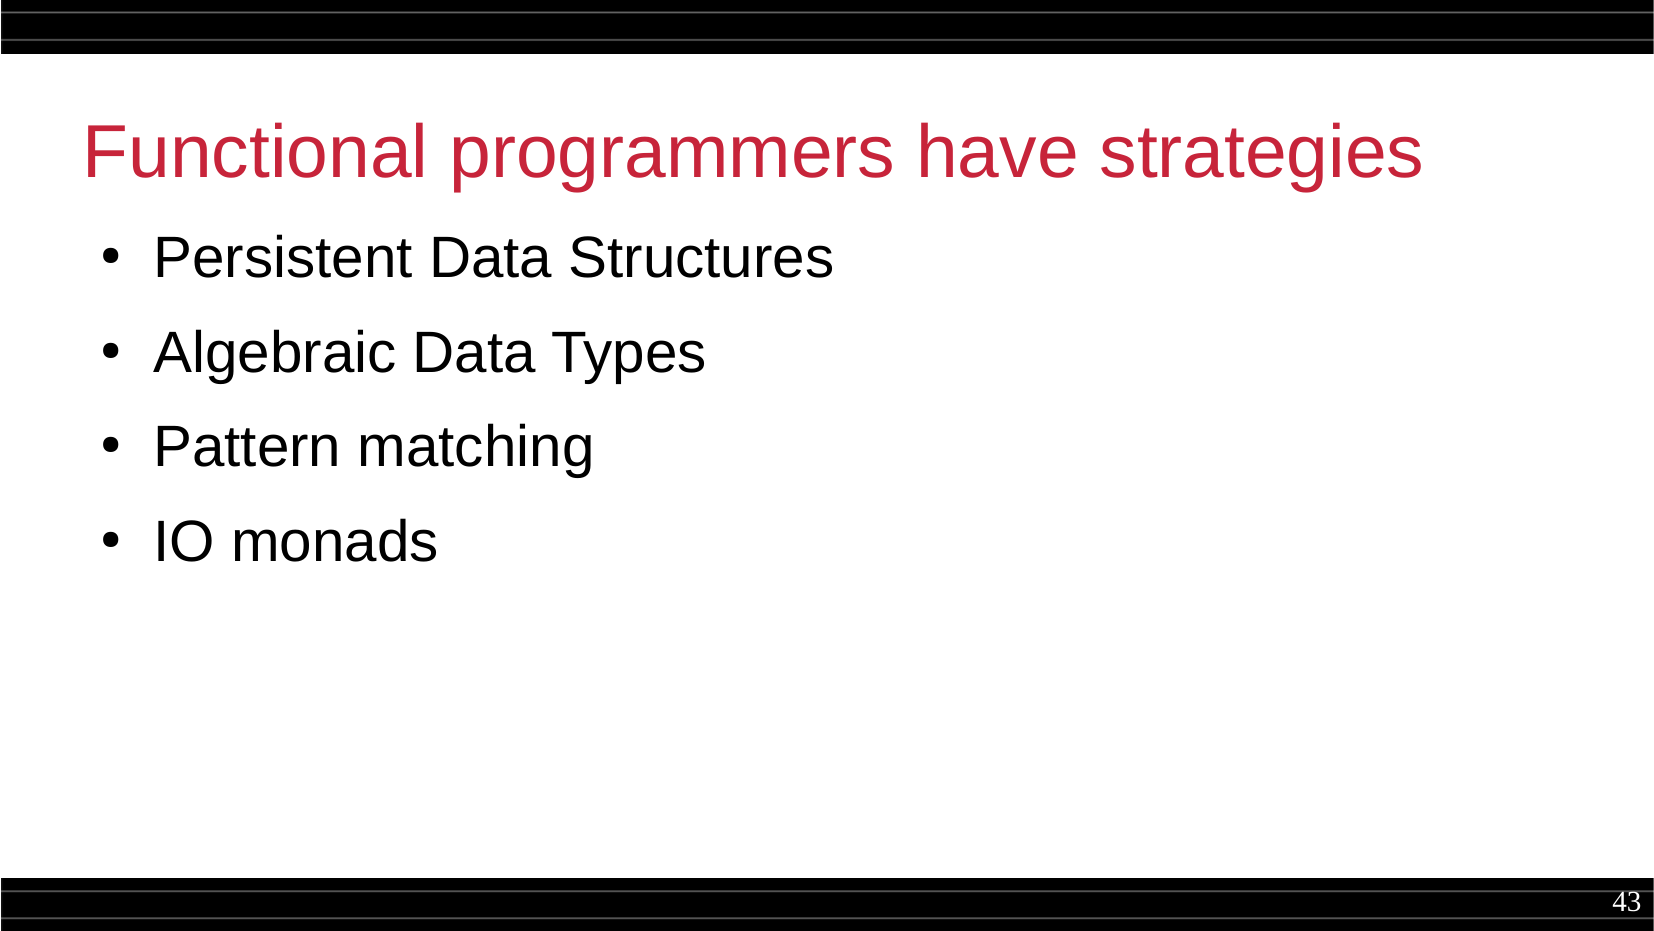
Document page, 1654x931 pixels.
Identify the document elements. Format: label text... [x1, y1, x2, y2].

list Persistent Data Structures Algebraic Data Types Pattern matching IO monads [82, 225, 1571, 856]
title Functional programmers have strategies [82, 92, 1571, 211]
picture [1, 878, 1654, 931]
picture [1, 0, 1654, 54]
